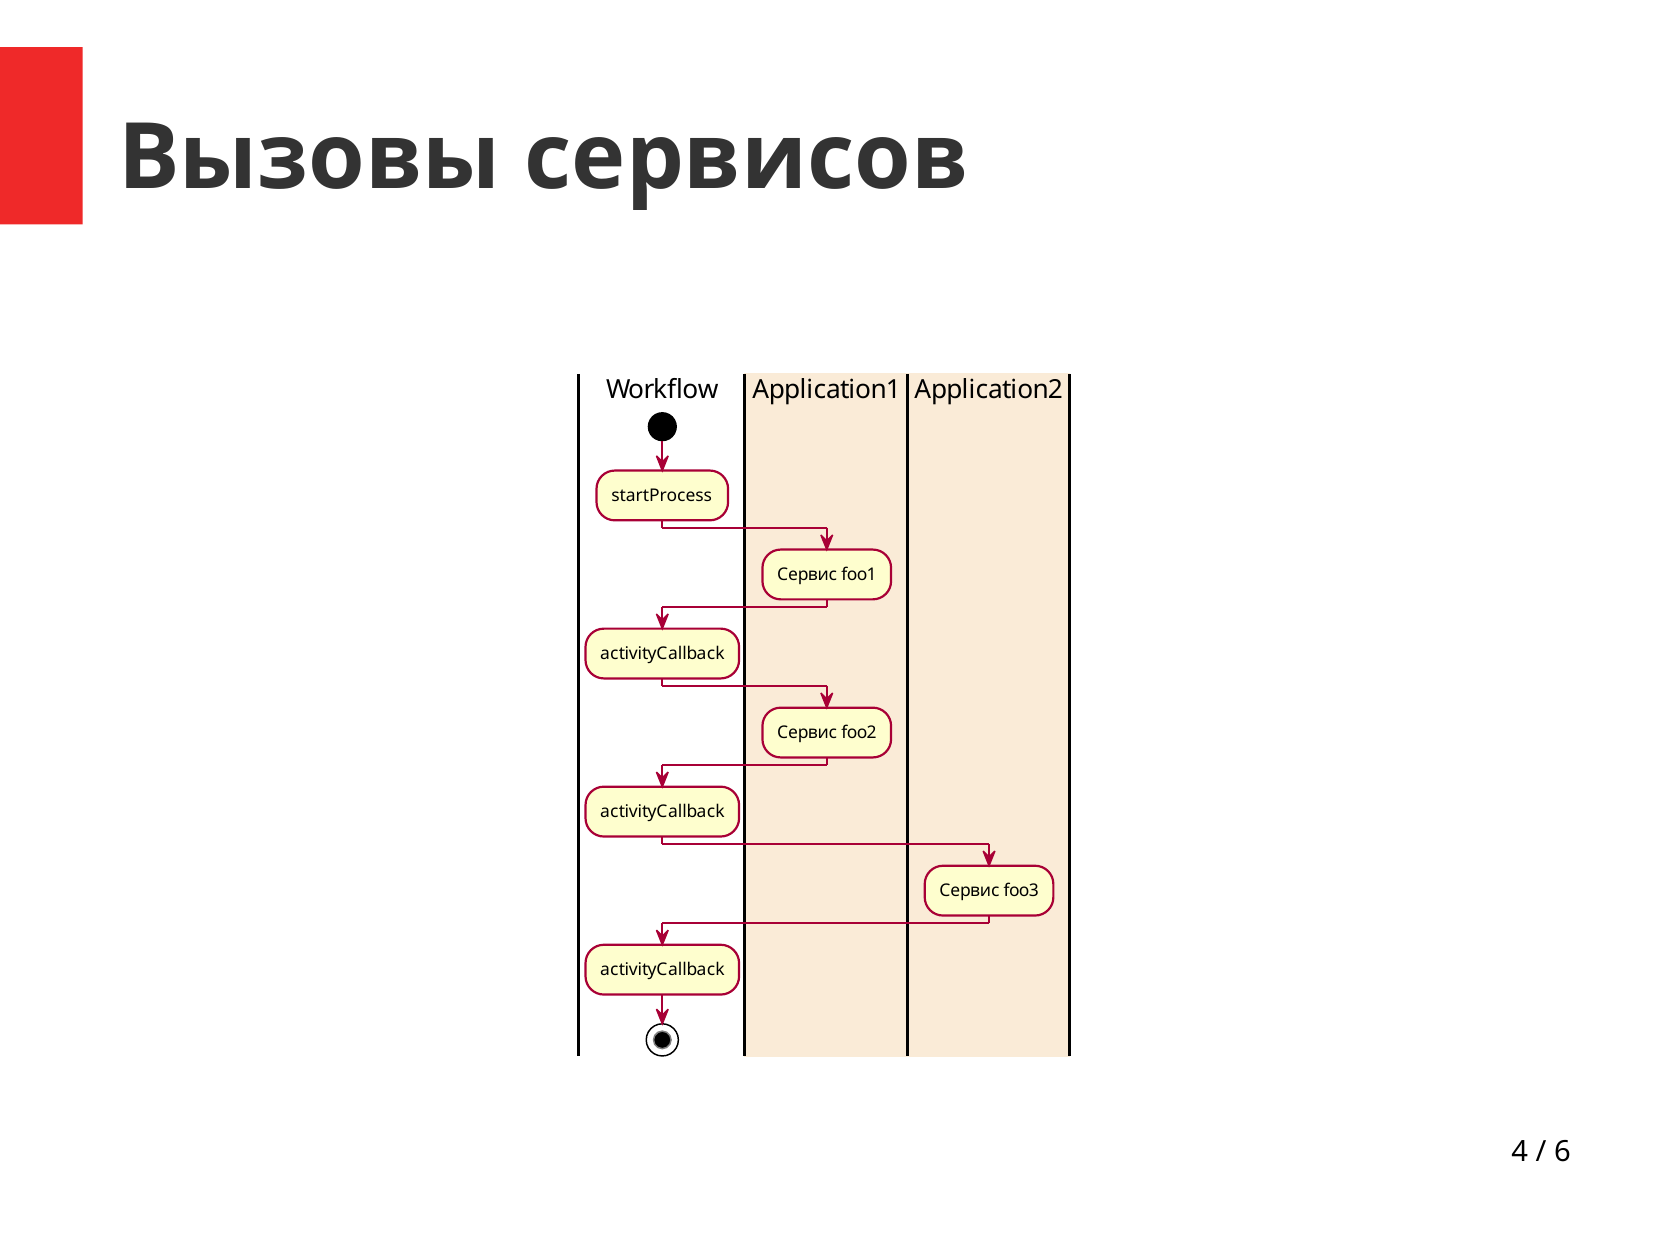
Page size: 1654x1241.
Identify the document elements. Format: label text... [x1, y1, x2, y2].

picture [555, 354, 1098, 1074]
title Вызовы сервисов [118, 49, 1571, 257]
